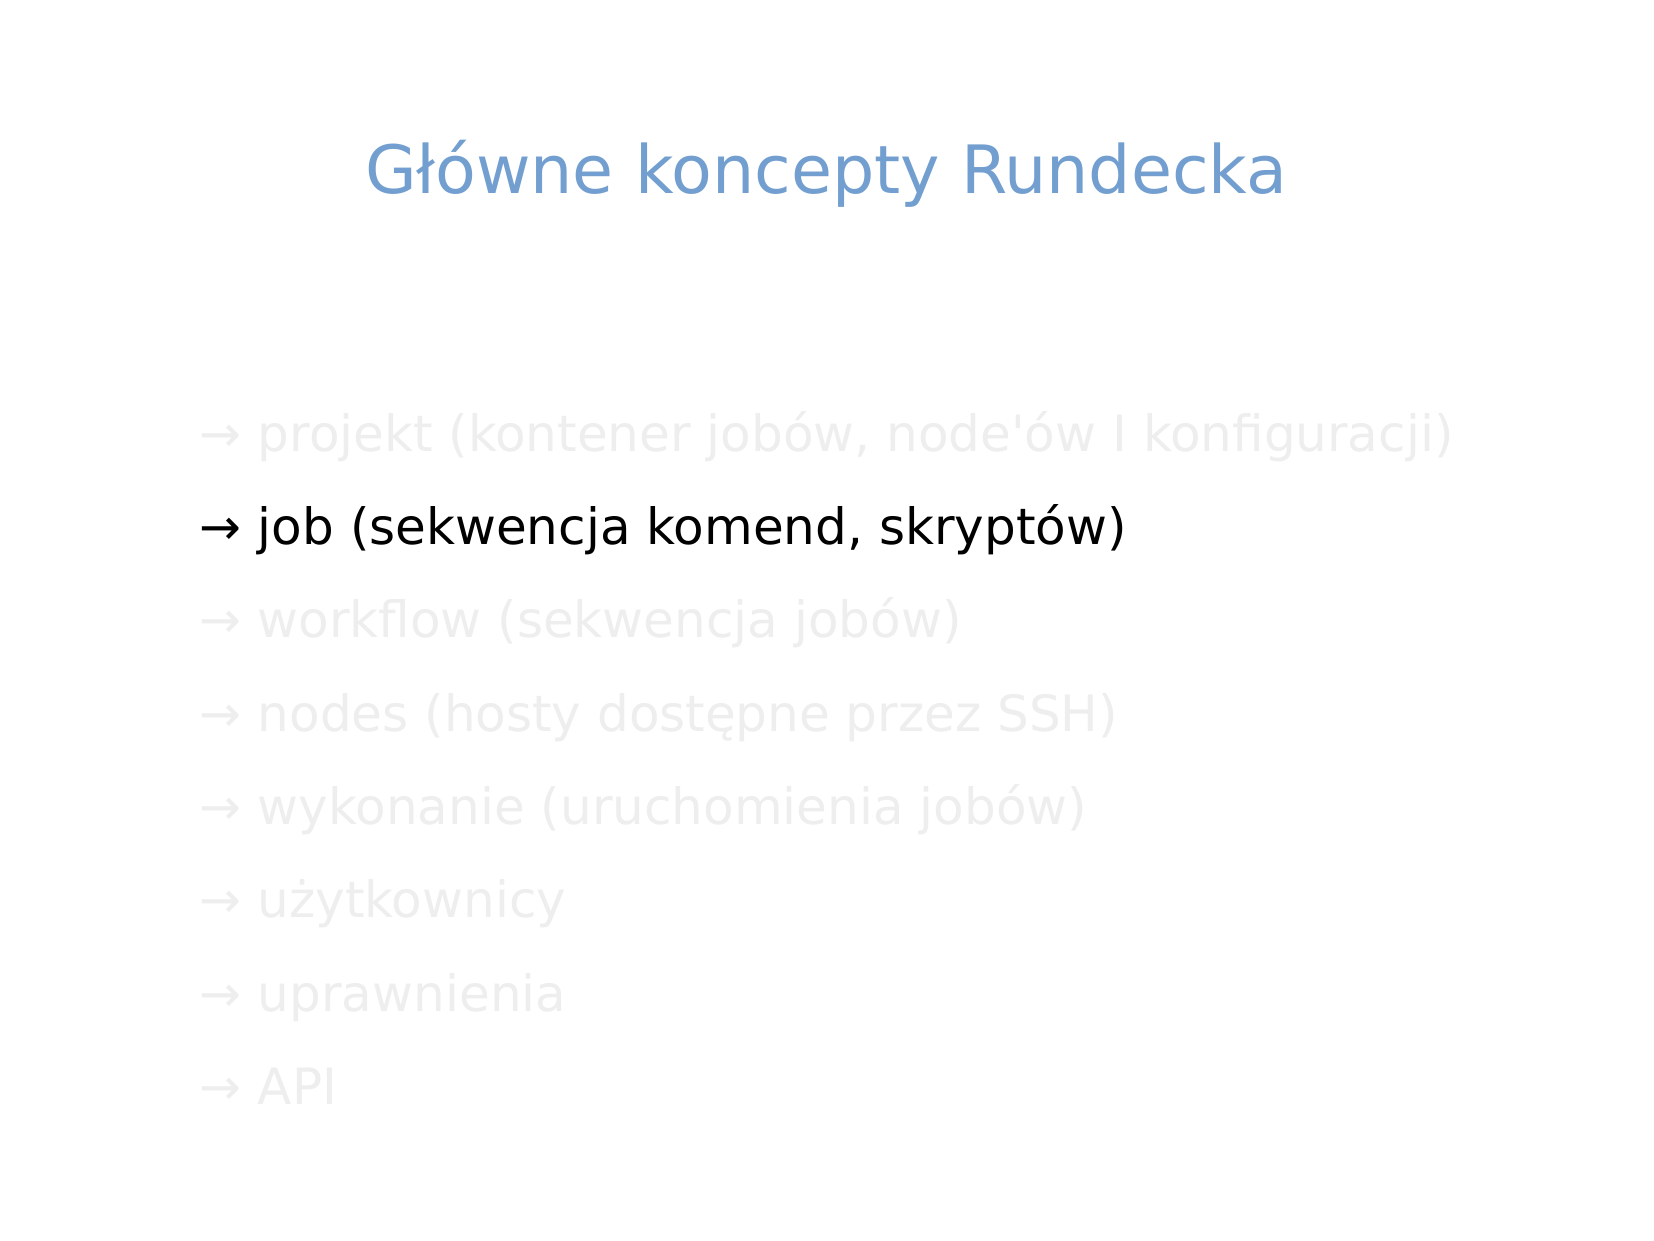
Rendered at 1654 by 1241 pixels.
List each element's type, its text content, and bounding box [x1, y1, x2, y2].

text_box Główne koncepty Rundecka [350, 123, 1304, 217]
text_box → projekt (kontener jobów, node'ów I konfiguracji) → job (sekwencja komend, skryptów) → workflow (sekwencja jobów) → nodes (hosty dostępne przez SSH) → wykonanie (uruchomienia jobów) → użytkownicy → uprawnienia → API [185, 368, 1469, 1095]
